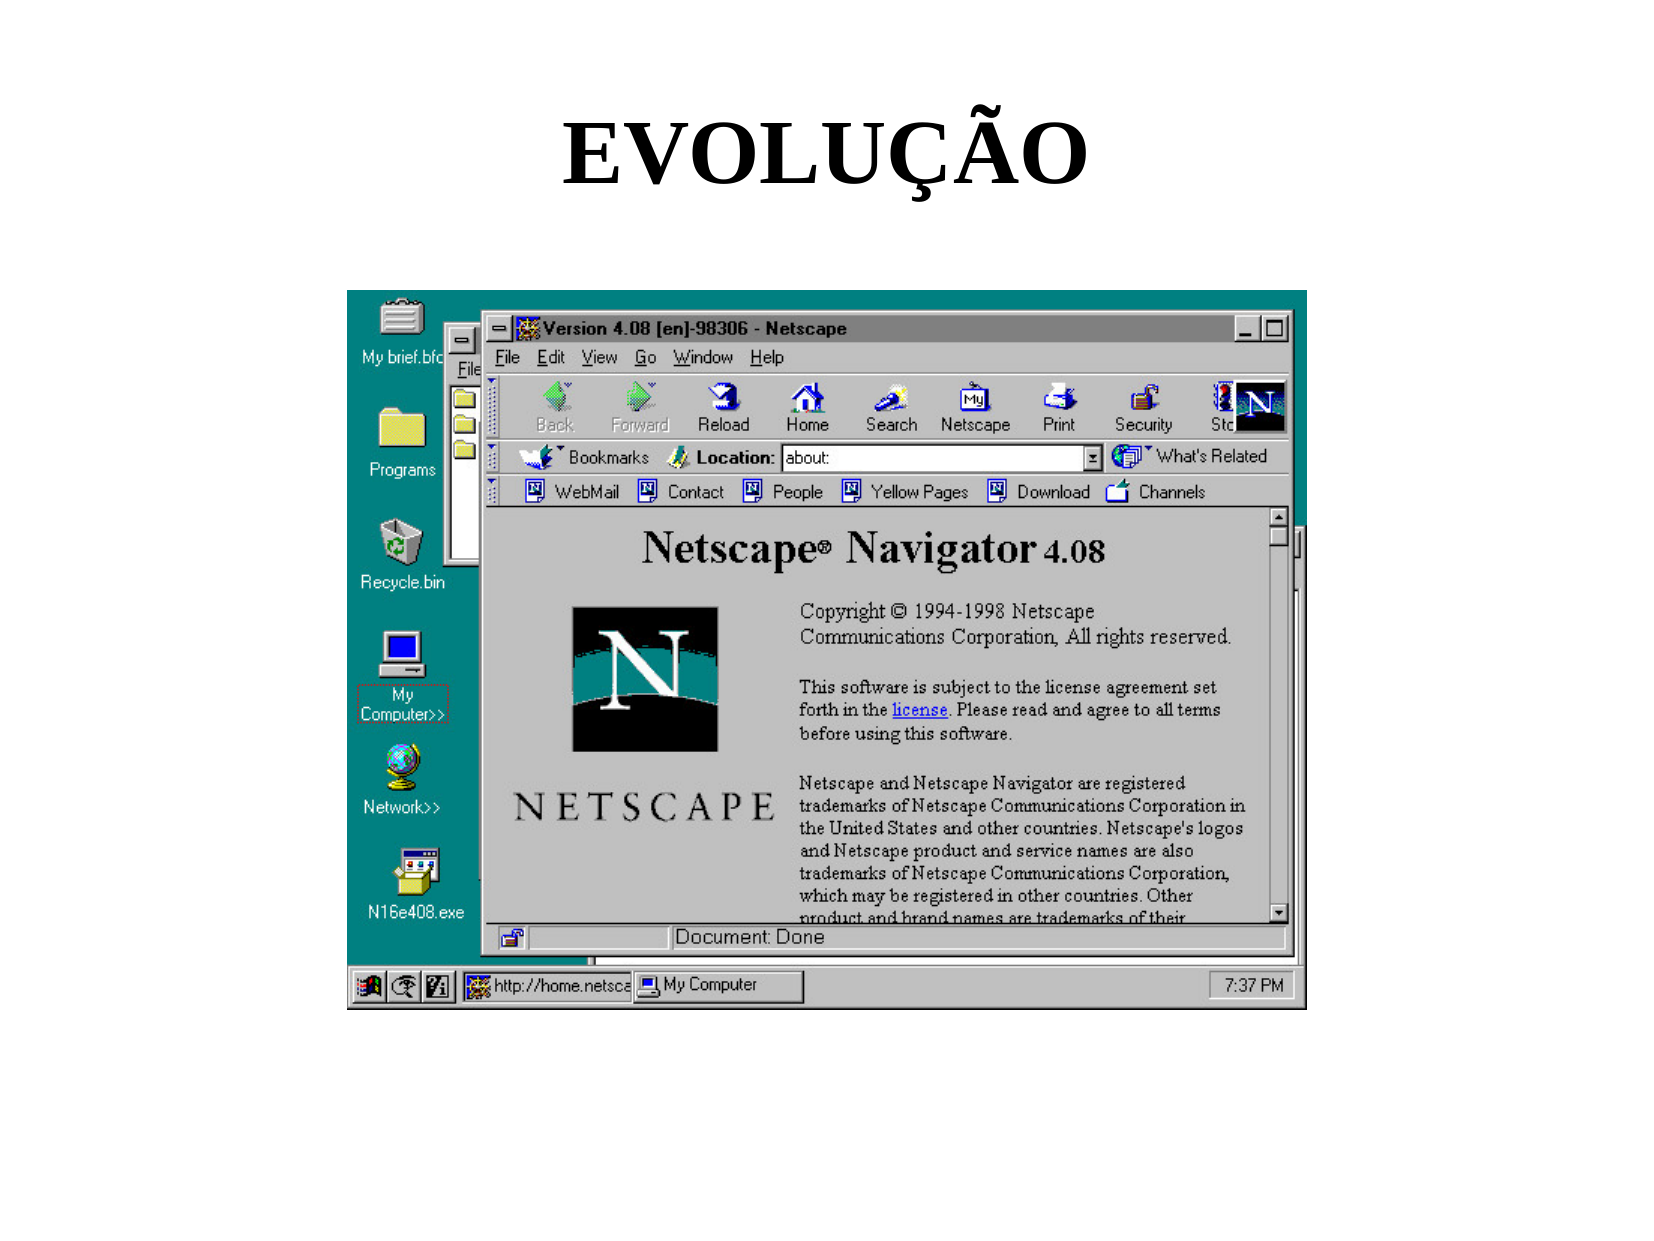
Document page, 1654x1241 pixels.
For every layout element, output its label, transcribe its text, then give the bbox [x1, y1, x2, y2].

picture [347, 290, 1307, 1010]
title EVOLUÇÃO [82, 49, 1571, 257]
